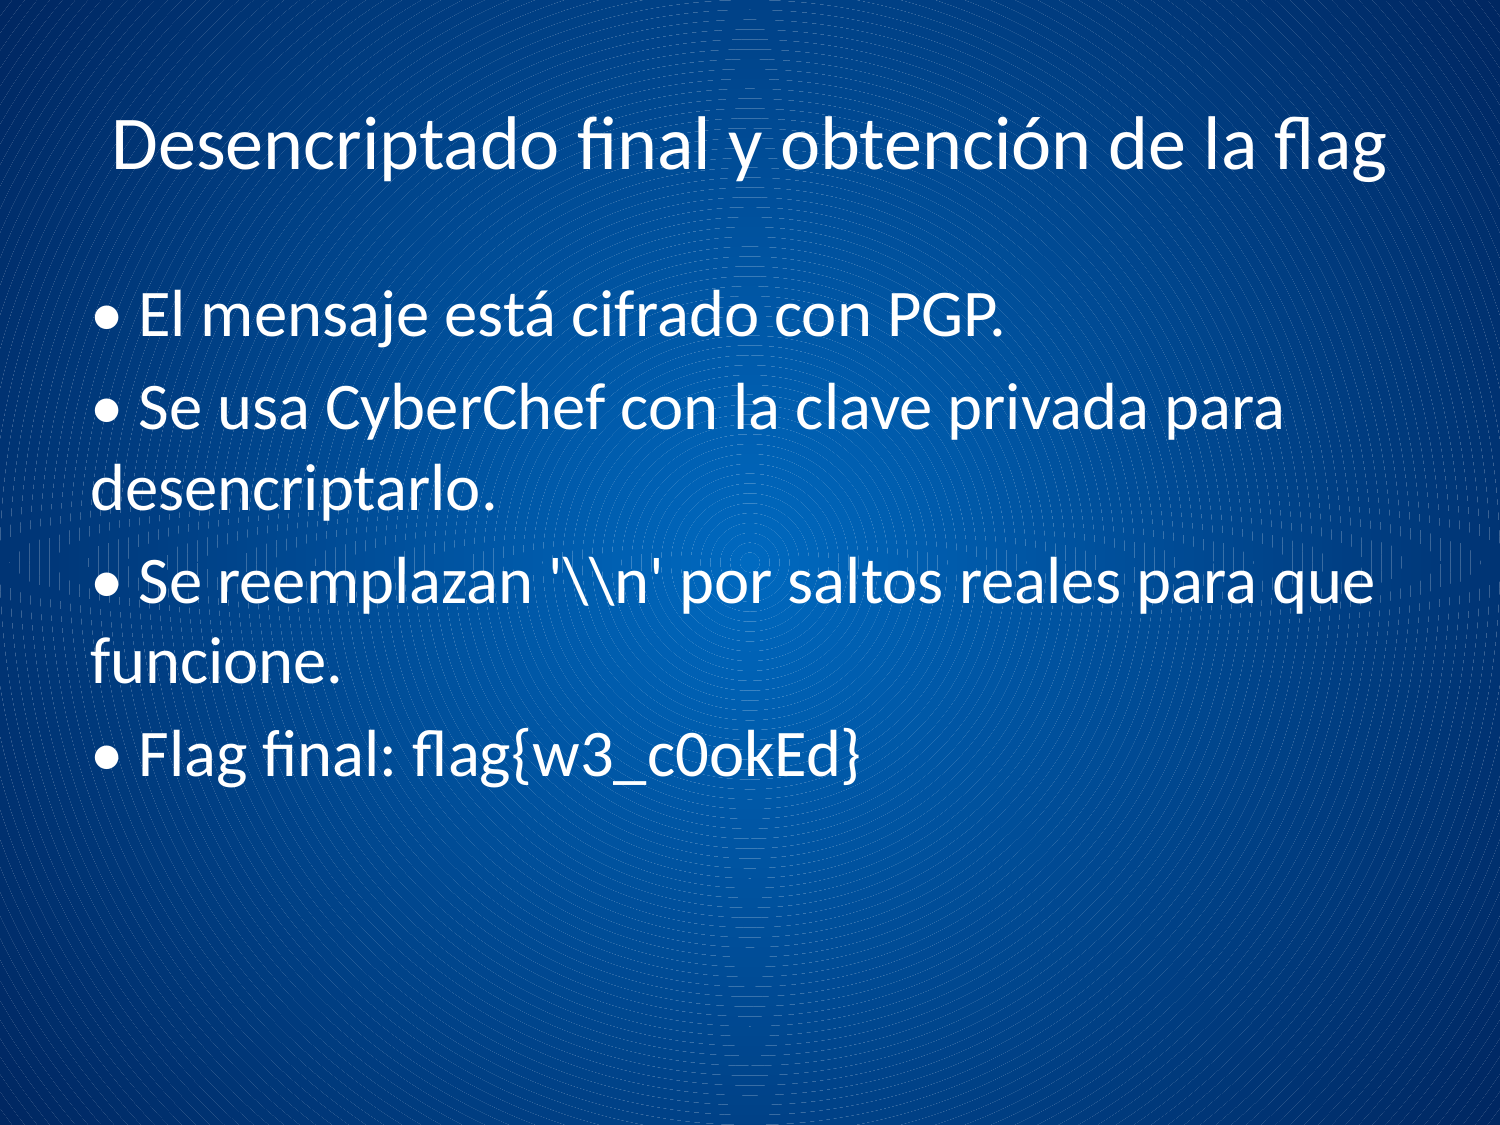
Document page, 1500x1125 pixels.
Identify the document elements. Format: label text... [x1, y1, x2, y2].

list • El mensaje está cifrado con PGP. • Se usa CyberChef con la clave privada para desencriptarlo. • Se reemplazan '\\n' por saltos reales para que funcione. • Flag final: flag{w3_c0okEd} [75, 262, 1425, 1005]
title Desencriptado final y obtención de la flag [75, 45, 1425, 233]
